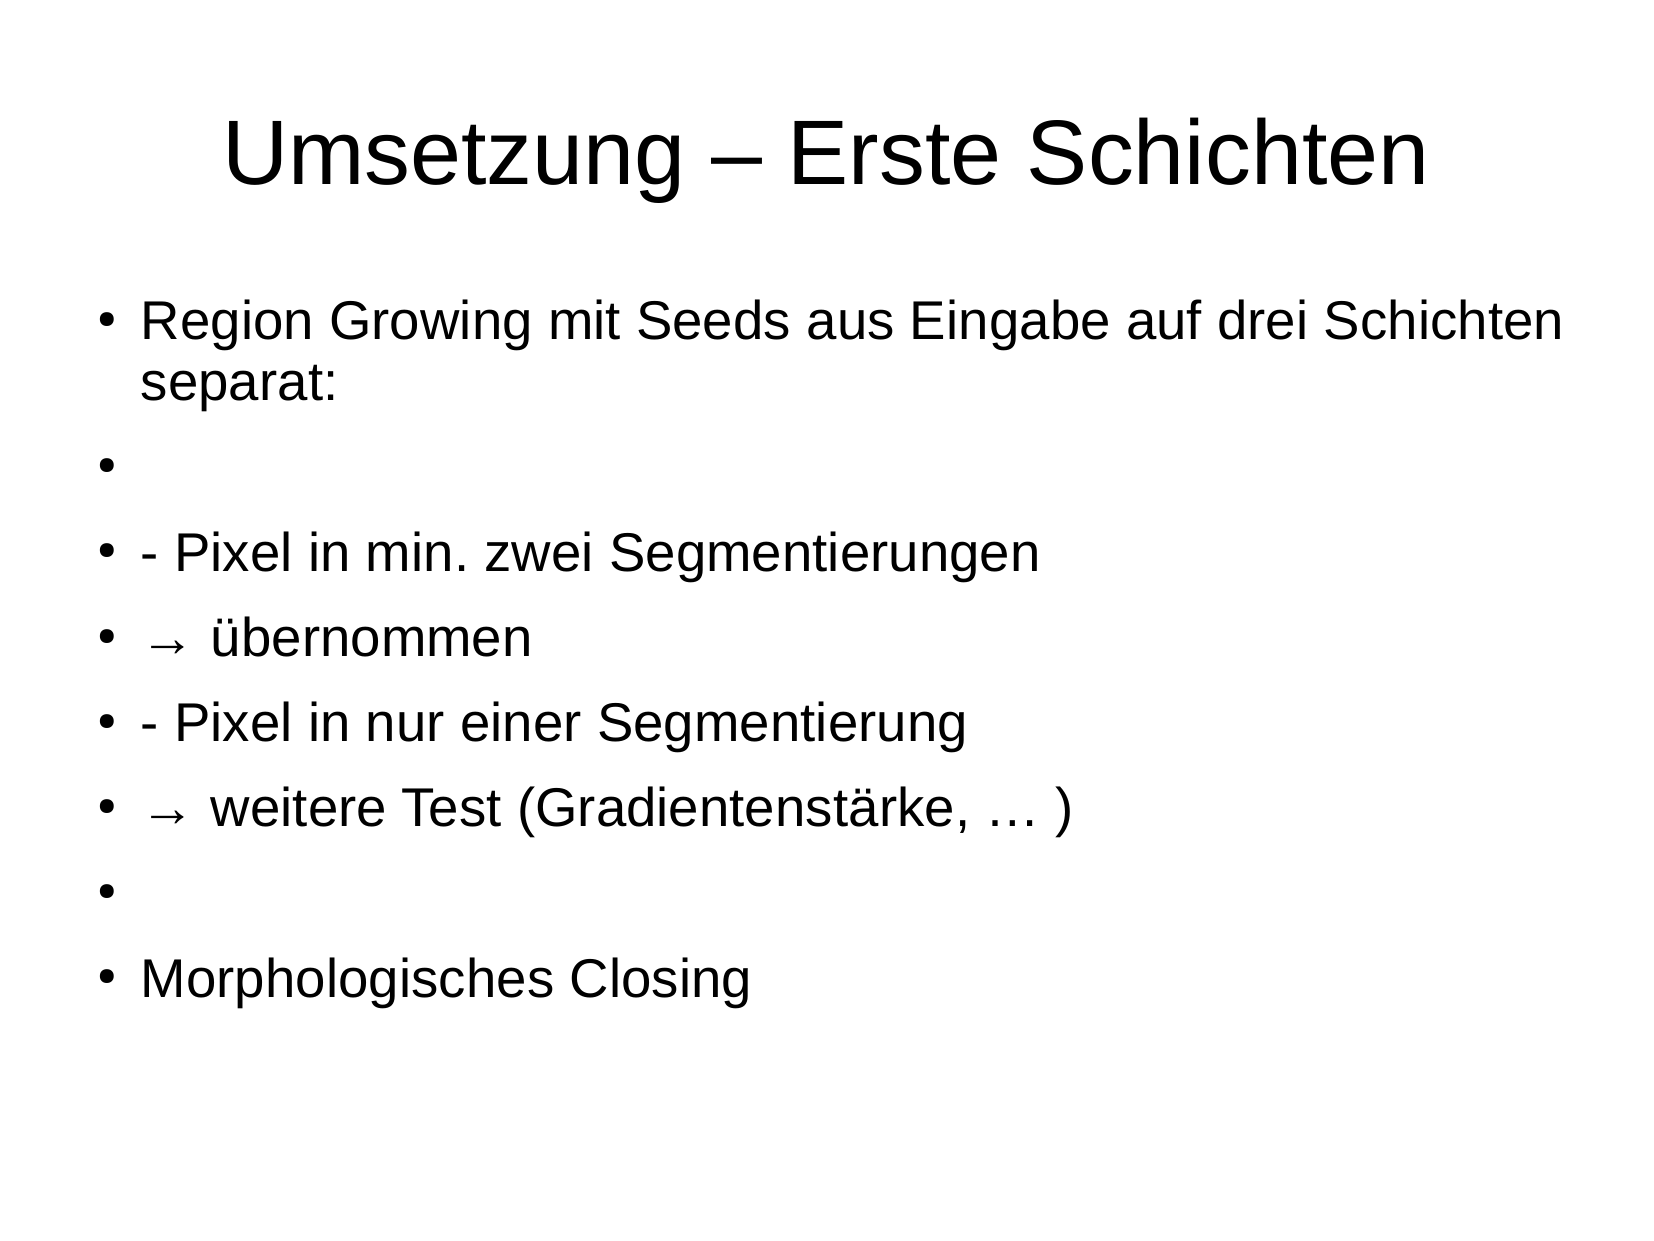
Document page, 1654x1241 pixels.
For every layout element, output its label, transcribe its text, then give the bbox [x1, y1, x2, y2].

list Region Growing mit Seeds aus Eingabe auf drei Schichten separat: - Pixel in min. zwei Segmentierungen → übernommen - Pixel in nur einer Segmentierung → weitere Test (Gradientenstärke, … ) Morphologisches Closing [82, 290, 1571, 1010]
title Umsetzung – Erste Schichten [82, 49, 1571, 257]
